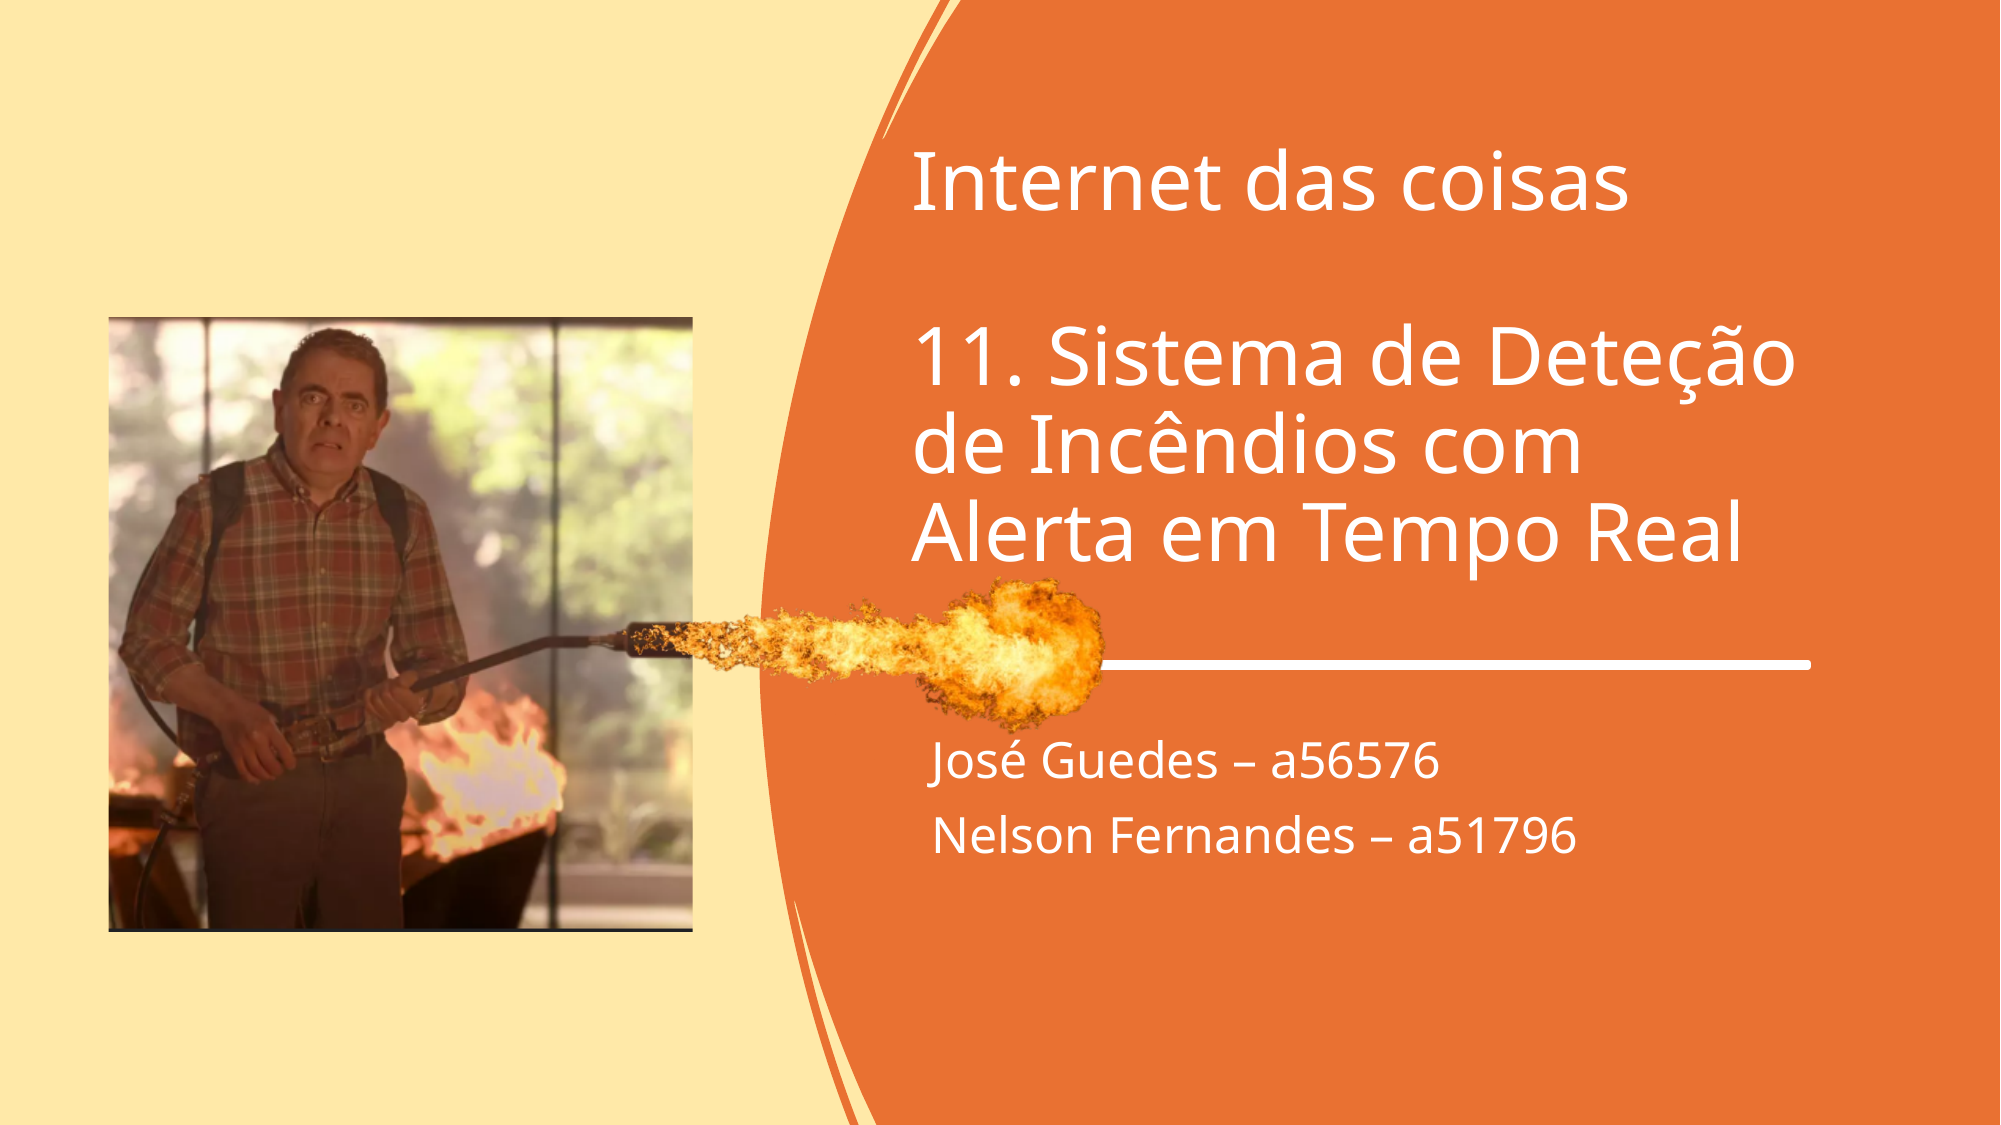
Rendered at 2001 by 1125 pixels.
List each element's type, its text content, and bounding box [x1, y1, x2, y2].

title Internet das coisas 11. Sistema de Deteção de Incêndios com Alerta em Tempo Real [896, 61, 1824, 587]
picture [108, 317, 1157, 932]
subtitle José Guedes – a56576 Nelson Fernandes – a51796 [916, 727, 1844, 1005]
text_box [0, 0, 2000, 1125]
